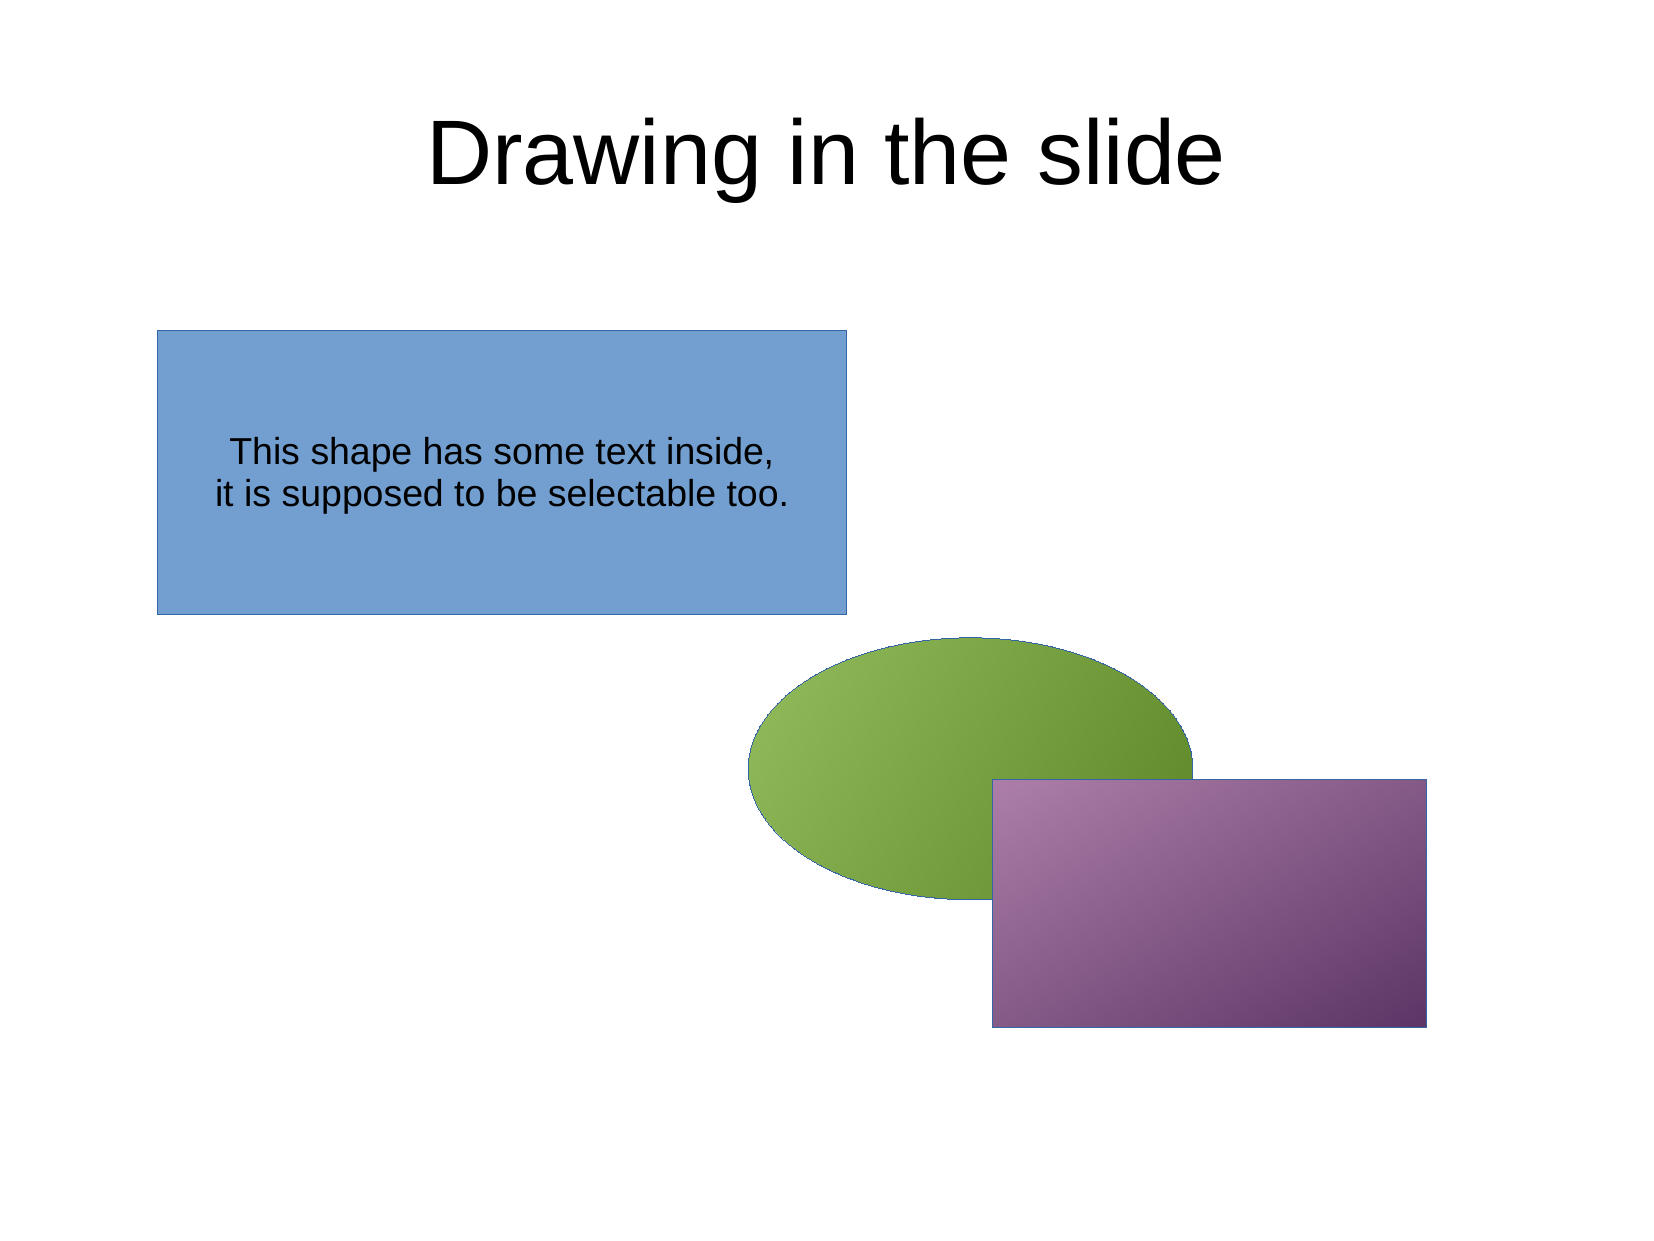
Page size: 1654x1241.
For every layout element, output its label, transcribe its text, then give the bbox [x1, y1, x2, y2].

title Drawing in the slide [82, 49, 1571, 257]
text_box [748, 637, 1427, 1028]
text_box This shape has some text inside, it is supposed to be selectable too. [157, 330, 847, 615]
